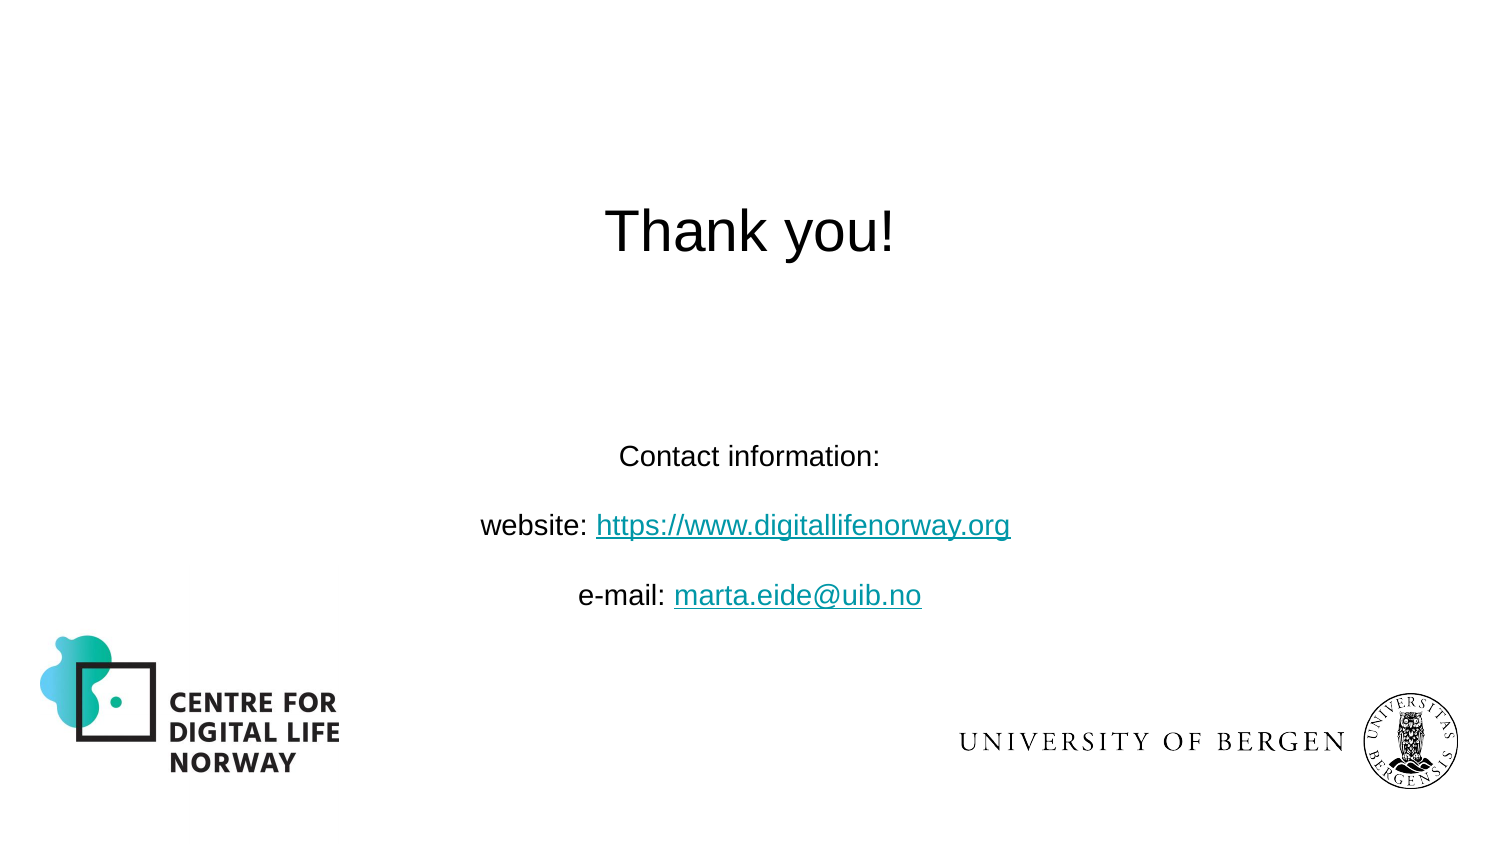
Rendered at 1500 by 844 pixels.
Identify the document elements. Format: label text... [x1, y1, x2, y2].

picture [959, 693, 1458, 789]
text_box Contact information: website: https://www.digitallifenorway.org e-mail: marta.eide@uib.no [399, 421, 1100, 662]
picture [40, 565, 339, 844]
title Thank you! [51, 177, 1449, 272]
